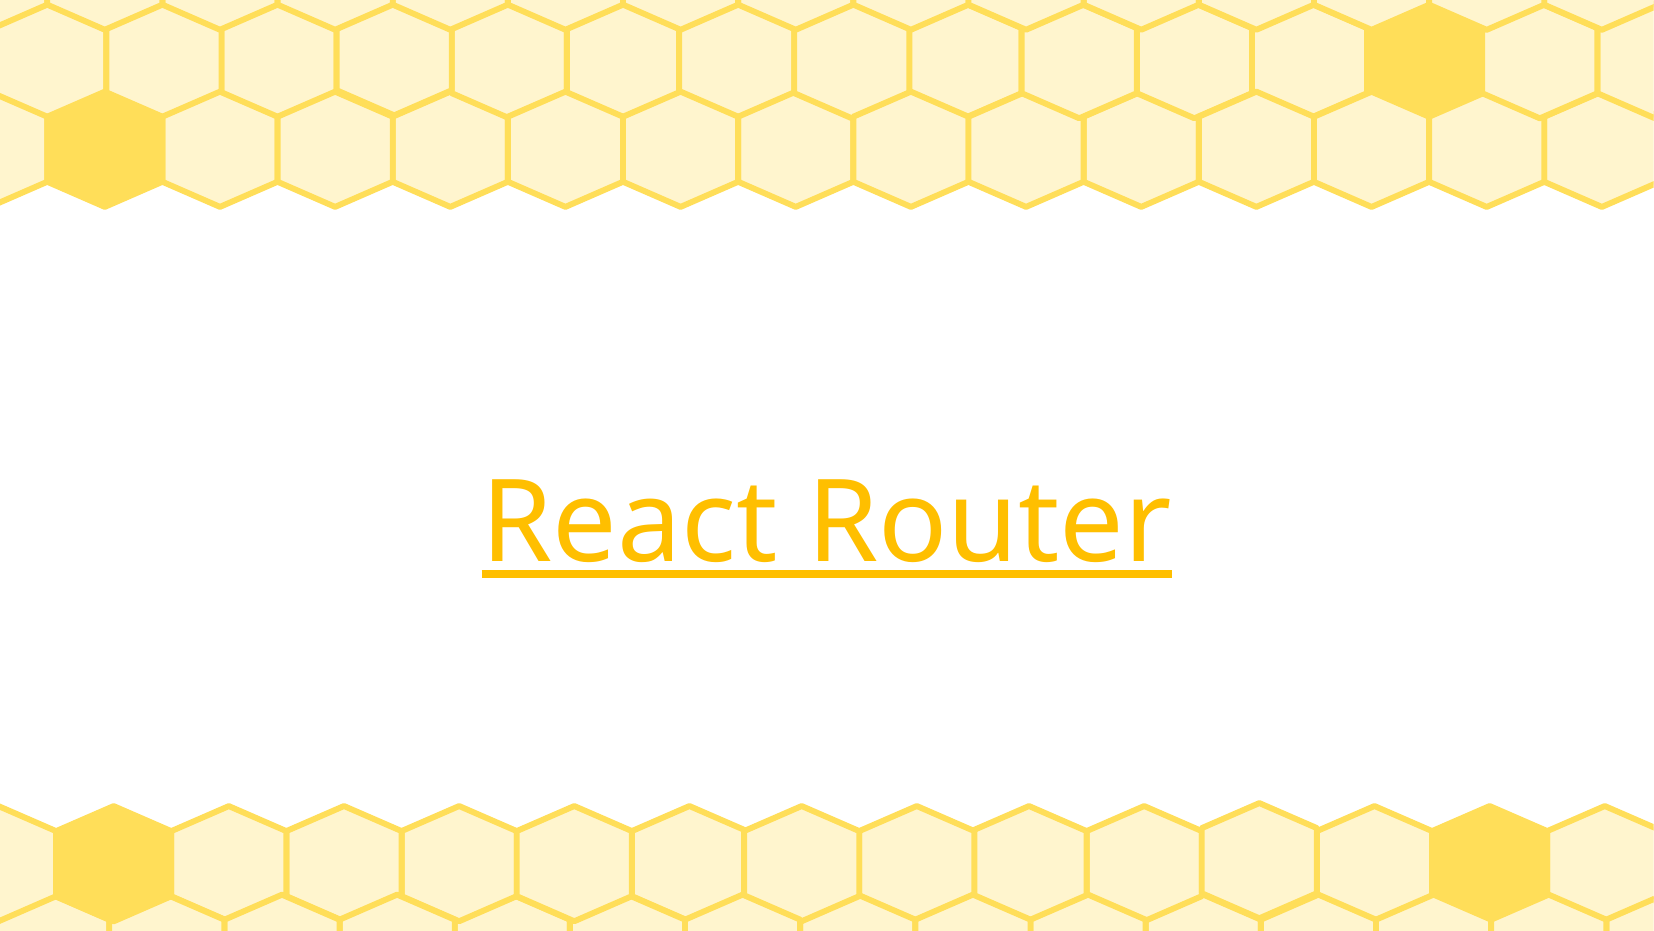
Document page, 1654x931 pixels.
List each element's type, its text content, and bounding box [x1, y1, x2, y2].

title React Router [88, 413, 1565, 621]
